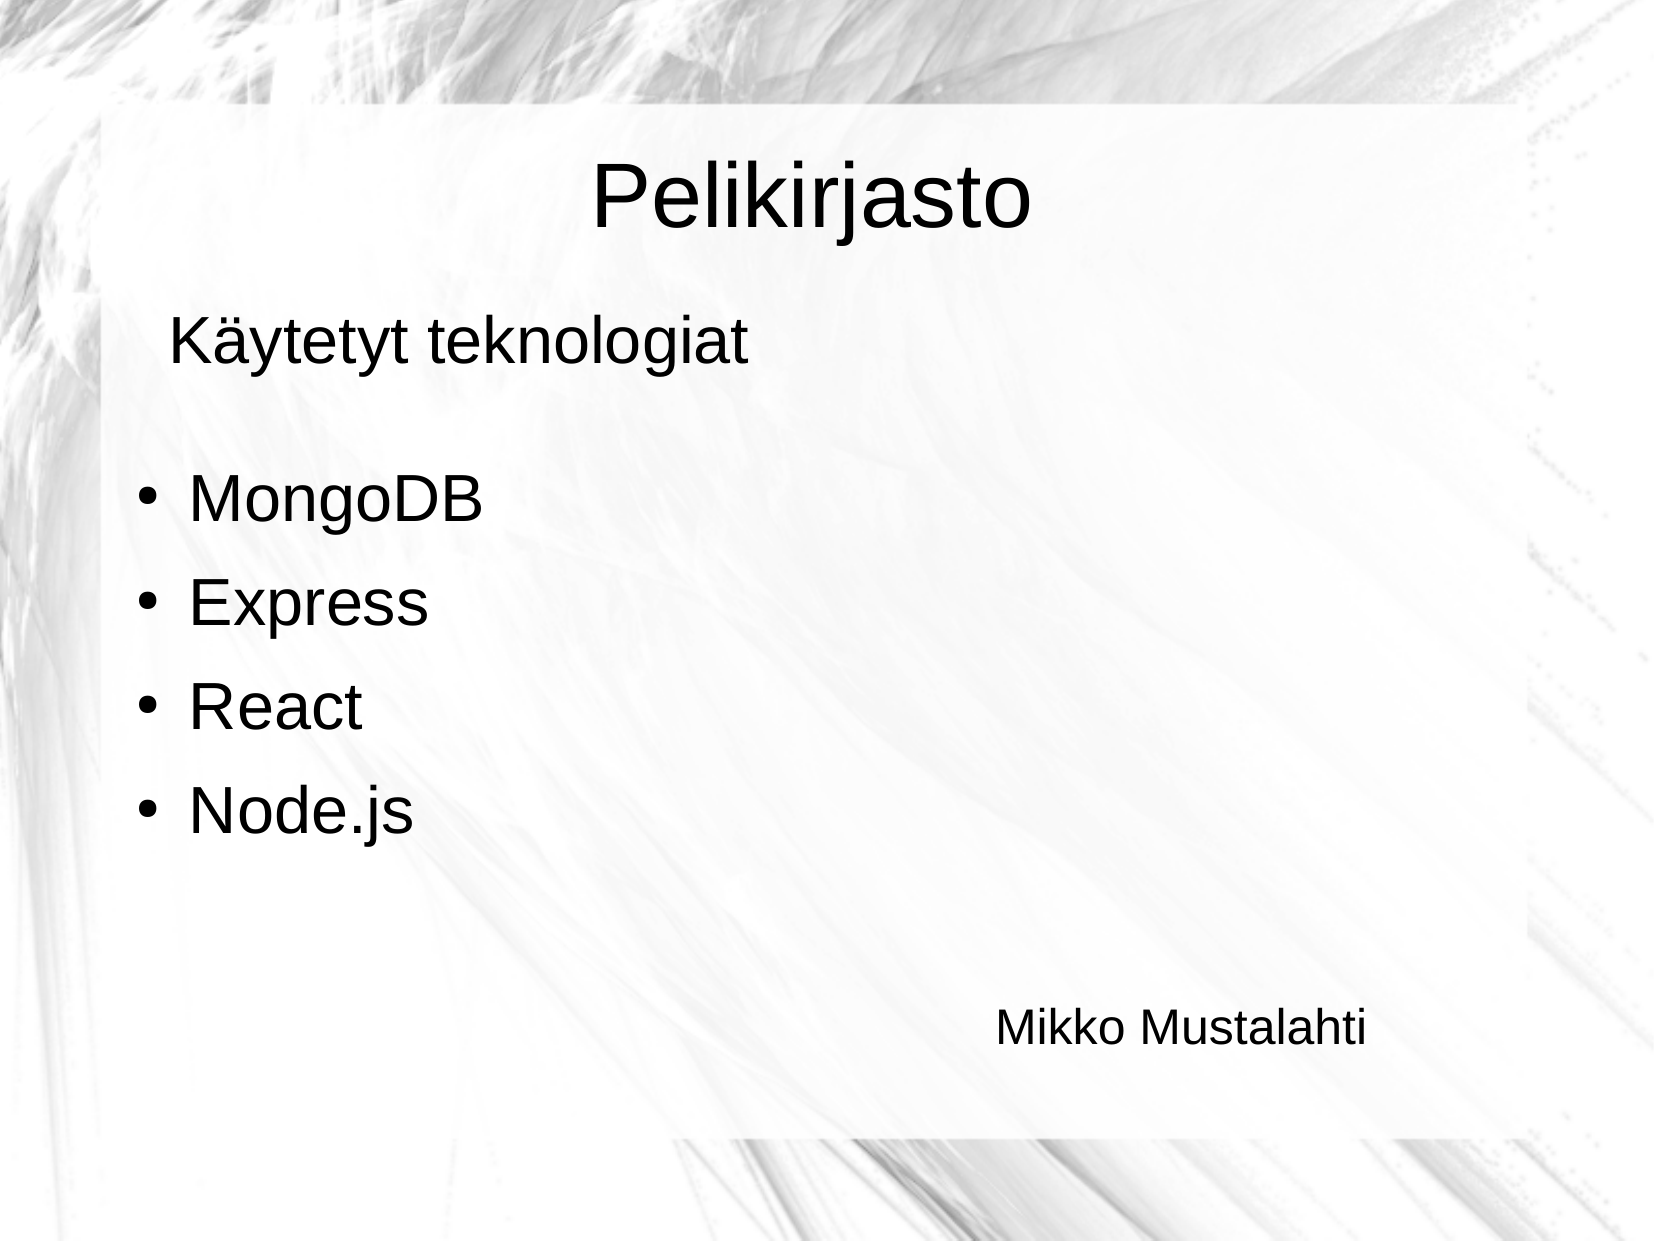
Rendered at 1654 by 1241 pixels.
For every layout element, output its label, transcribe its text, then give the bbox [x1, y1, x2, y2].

title Pelikirjasto [118, 112, 1506, 281]
text_box Mikko Mustalahti [980, 992, 1512, 1063]
list MongoDB Express React Node.js [118, 460, 1571, 989]
picture [0, 0, 1654, 1241]
text_box Käytetyt teknologiat [153, 295, 1288, 385]
